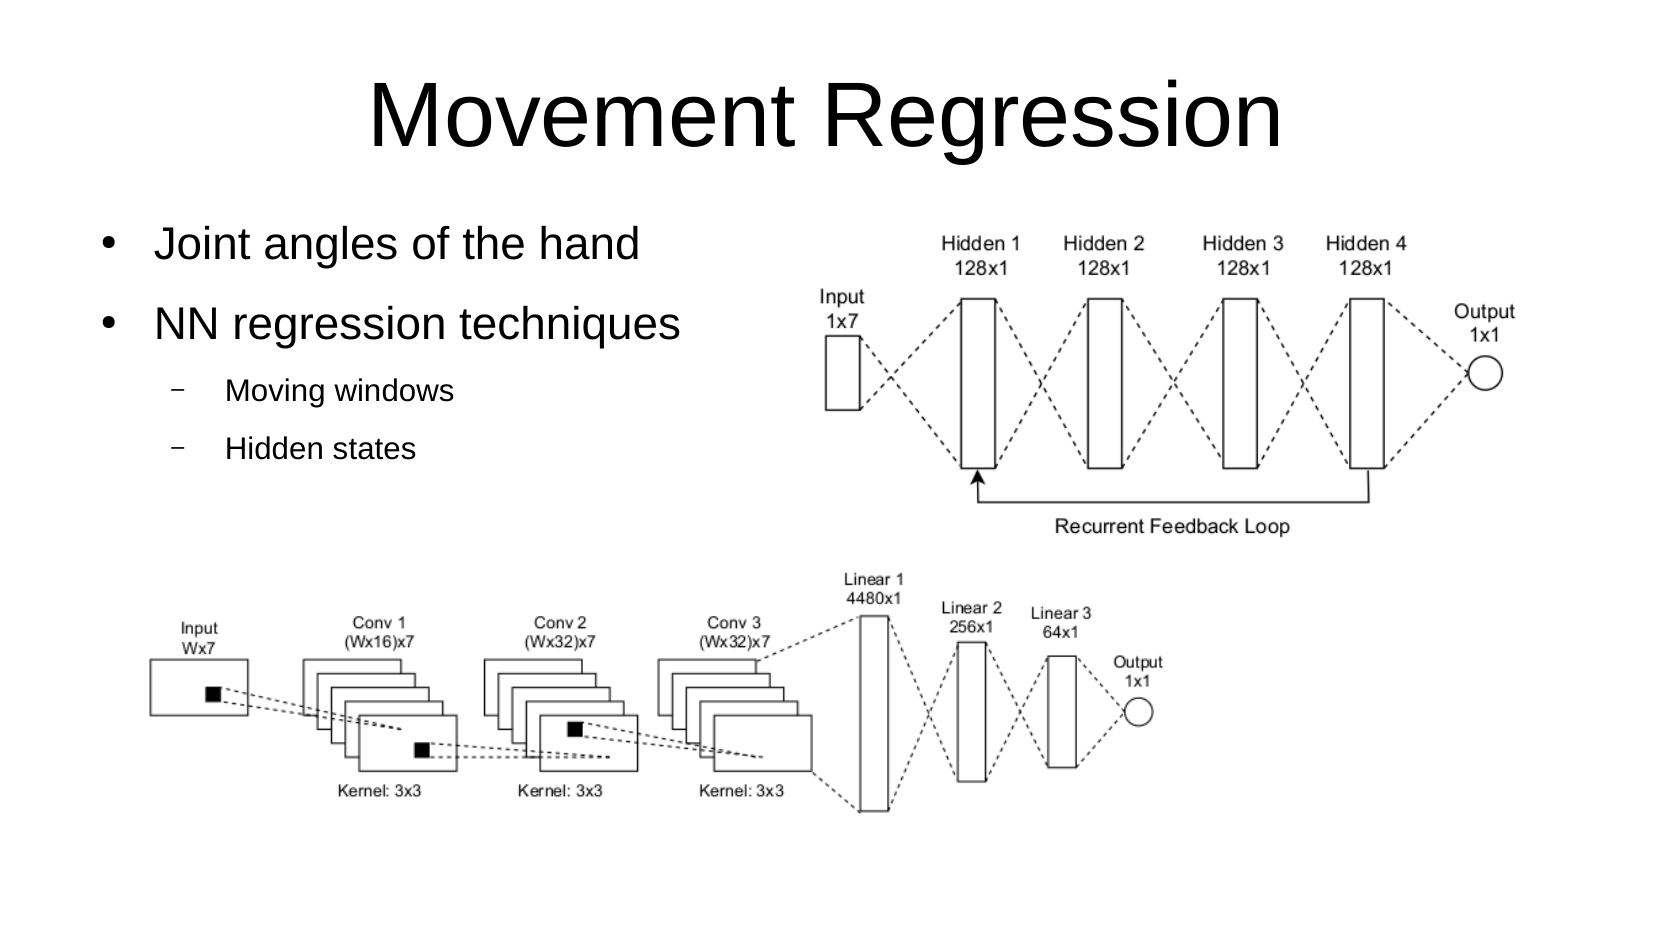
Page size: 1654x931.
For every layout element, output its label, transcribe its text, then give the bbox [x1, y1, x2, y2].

picture [105, 554, 1188, 841]
list Joint angles of the hand NN regression techniques Moving windows Hidden states [82, 217, 1572, 758]
title Movement Regression [82, 37, 1571, 193]
picture [780, 217, 1539, 548]
